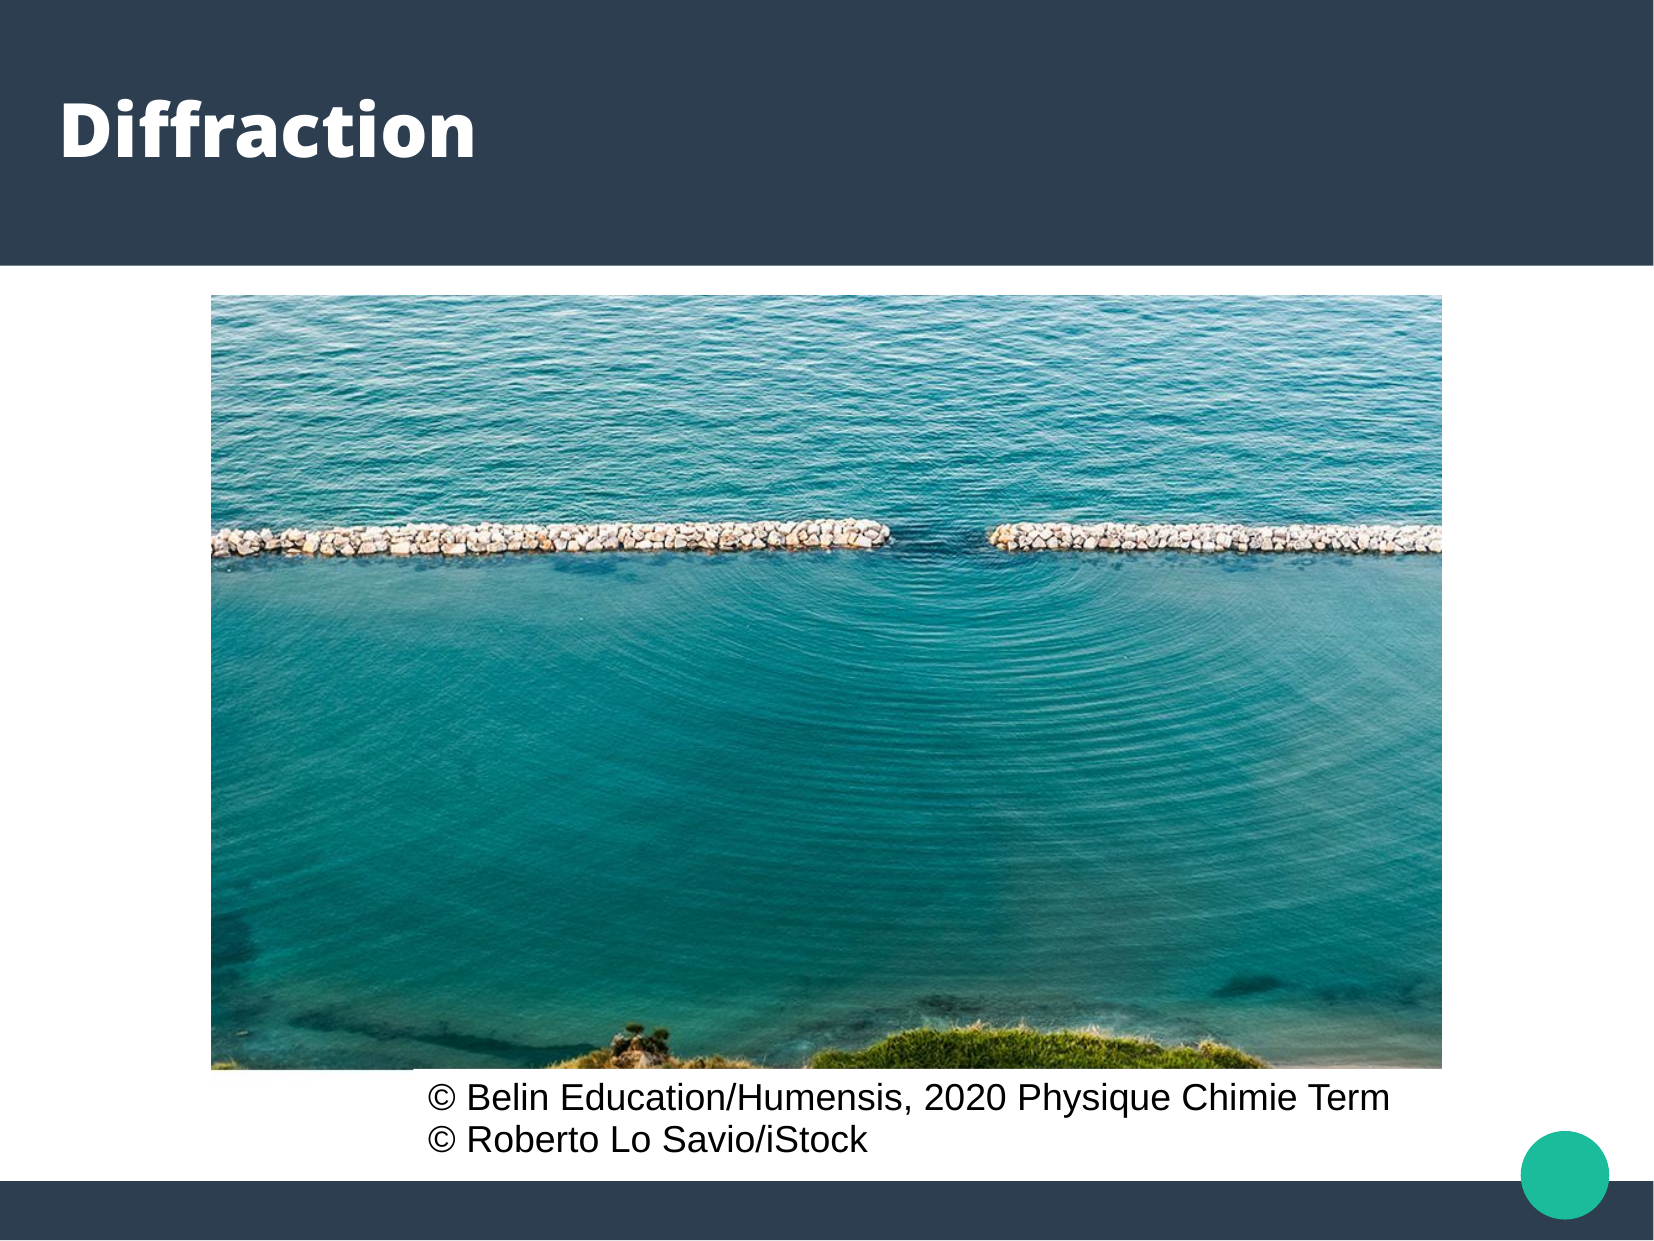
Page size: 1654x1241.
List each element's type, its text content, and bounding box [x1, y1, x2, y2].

text_box © Belin Education/Humensis, 2020 Physique Chimie Term © Roberto Lo Savio/iStock [413, 1068, 1477, 1168]
picture [211, 295, 1442, 1123]
title Diffraction [59, 49, 1595, 207]
